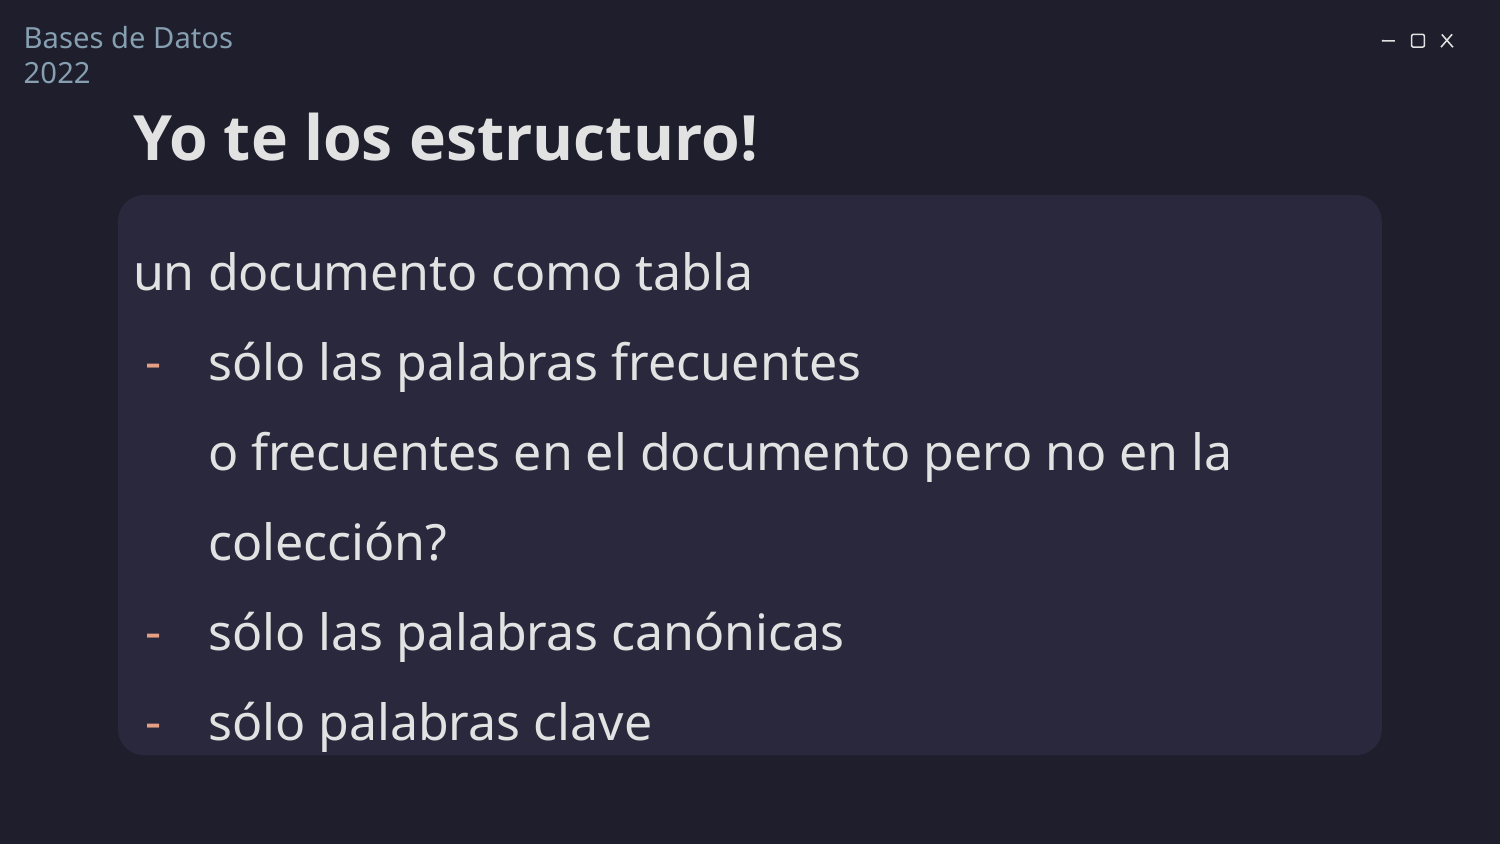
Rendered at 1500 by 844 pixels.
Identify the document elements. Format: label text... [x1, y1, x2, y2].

title Yo te los estructuro! [118, 88, 1382, 183]
list un documento como tabla sólo las palabras frecuentes o frecuentes en el documento pero no en la colección? sólo las palabras canónicas sólo palabras clave [118, 195, 1382, 750]
